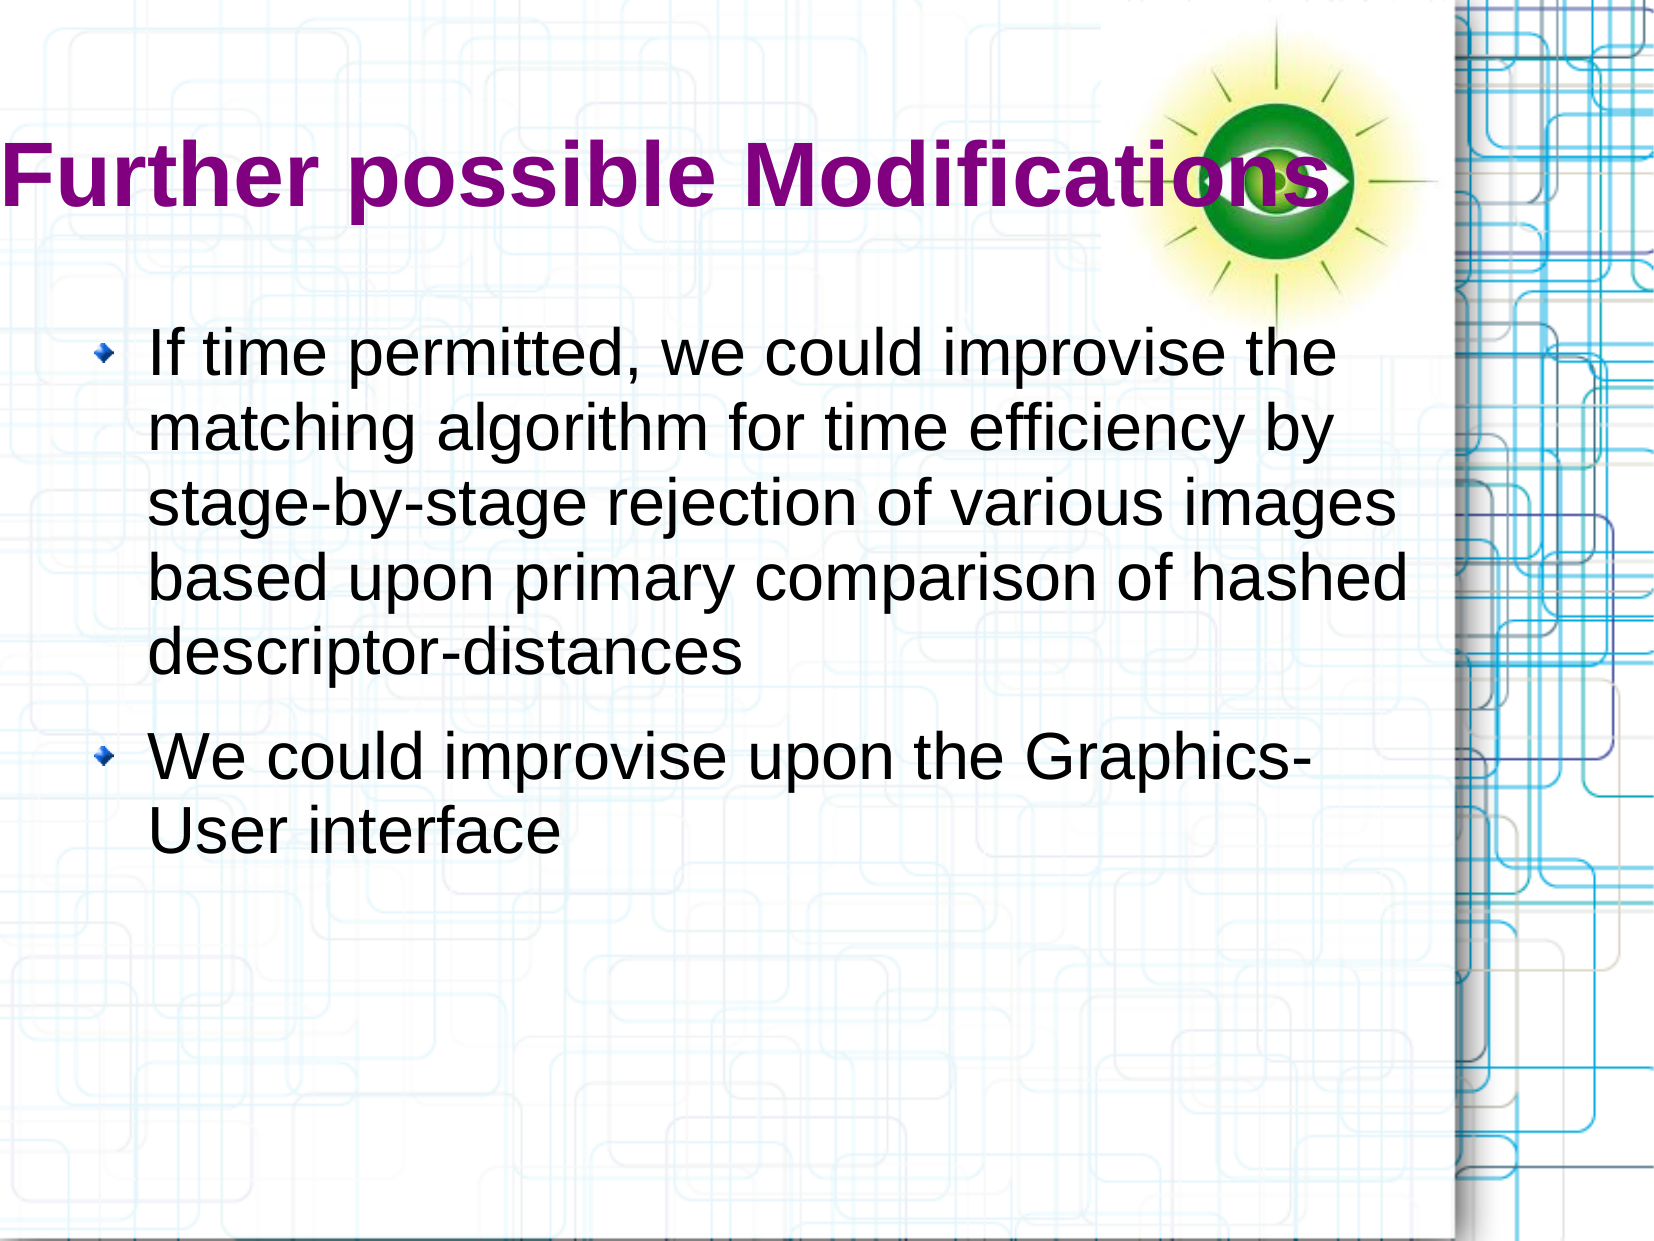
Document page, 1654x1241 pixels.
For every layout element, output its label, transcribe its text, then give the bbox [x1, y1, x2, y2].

title Further possible Modifications [0, 70, 1347, 278]
picture [0, 0, 1654, 1241]
list If time permitted, we could improvise the matching algorithm for time efficiency by stage-by-stage rejection of various images based upon primary comparison of hashed descriptor-distances We could improvise upon the Graphics-User interface [76, 315, 1412, 1134]
